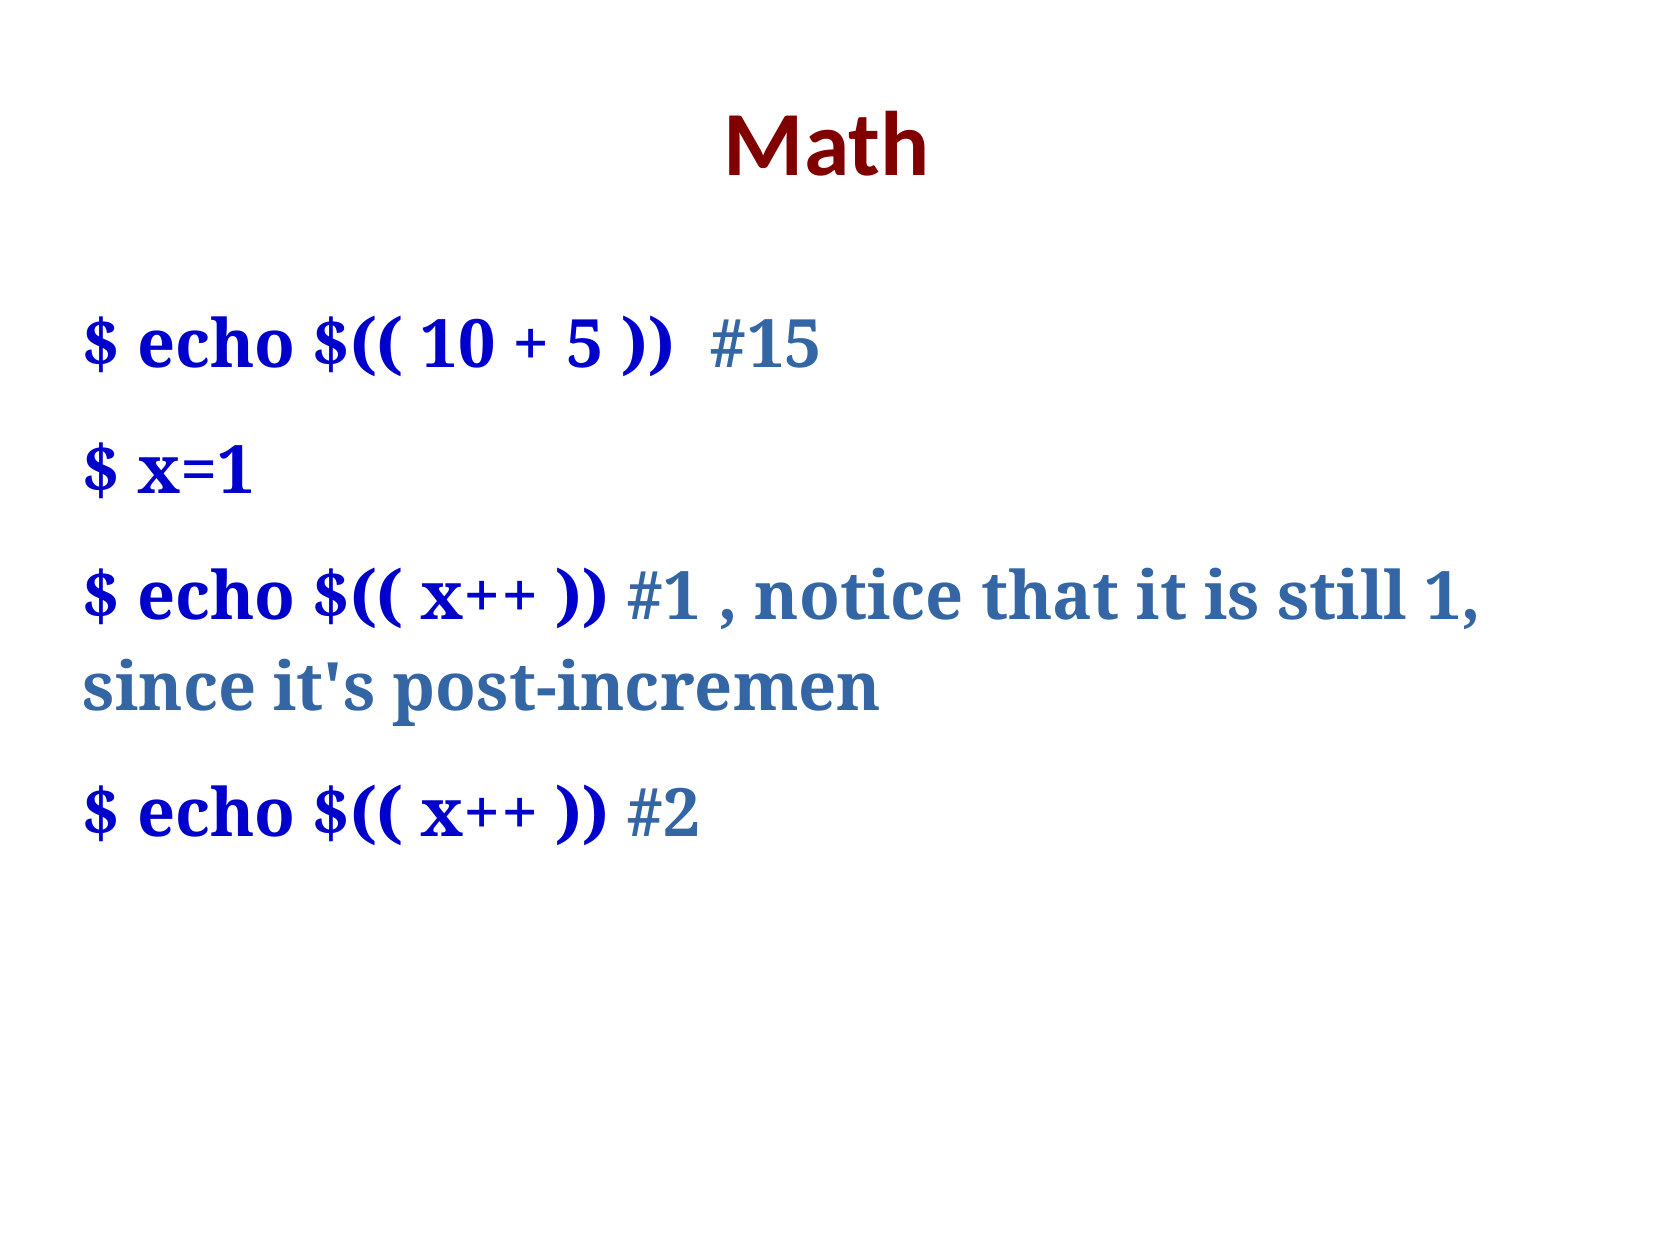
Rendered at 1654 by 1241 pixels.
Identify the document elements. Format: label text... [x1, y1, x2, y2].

list $ echo $(( 10 + 5 )) #15 $ x=1 $ echo $(( x++ )) #1 , notice that it is still 1, since it's post-incremen $ echo $(( x++ )) #2 [82, 296, 1571, 1115]
title Math [82, 49, 1571, 257]
